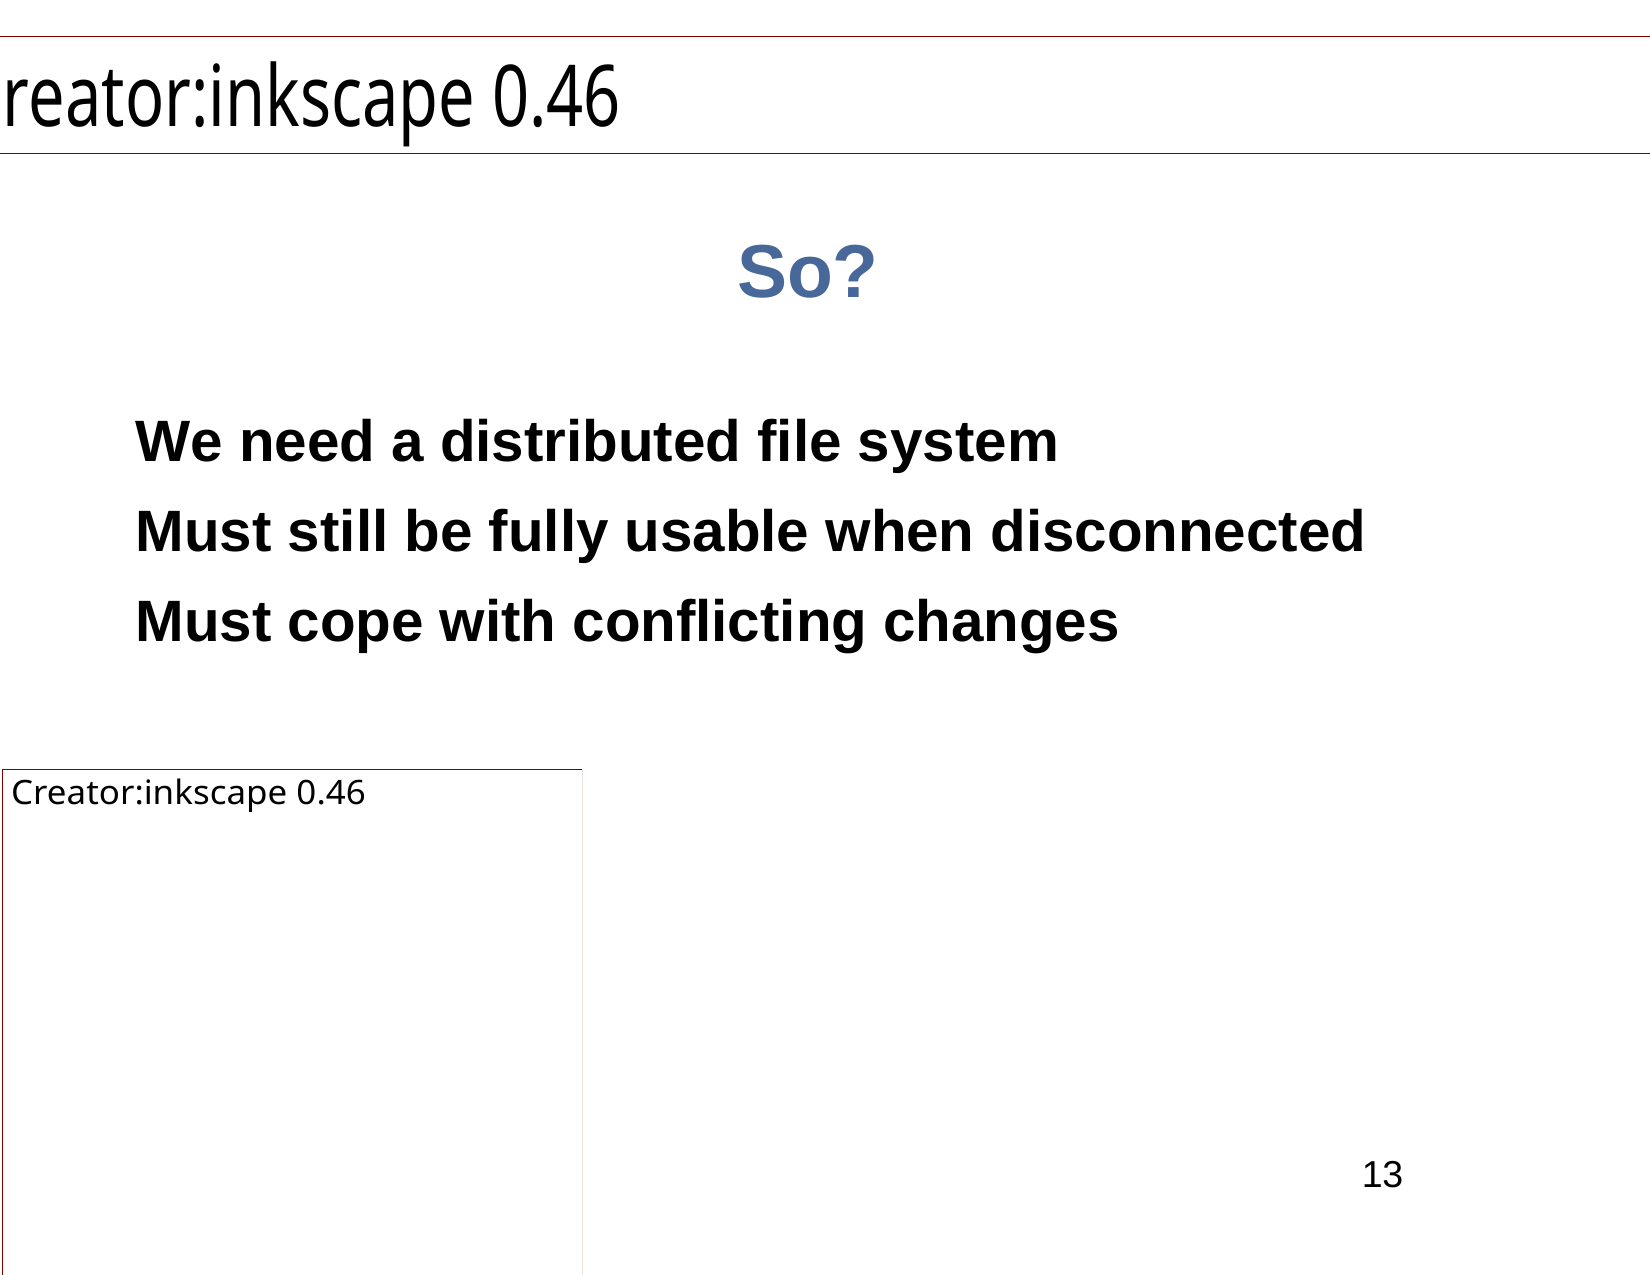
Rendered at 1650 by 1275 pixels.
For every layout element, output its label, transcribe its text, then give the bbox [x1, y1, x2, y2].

title So? [118, 177, 1498, 371]
list We need a distributed file system Must still be fully usable when disconnected Must cope with conflicting changes [118, 413, 1498, 1126]
